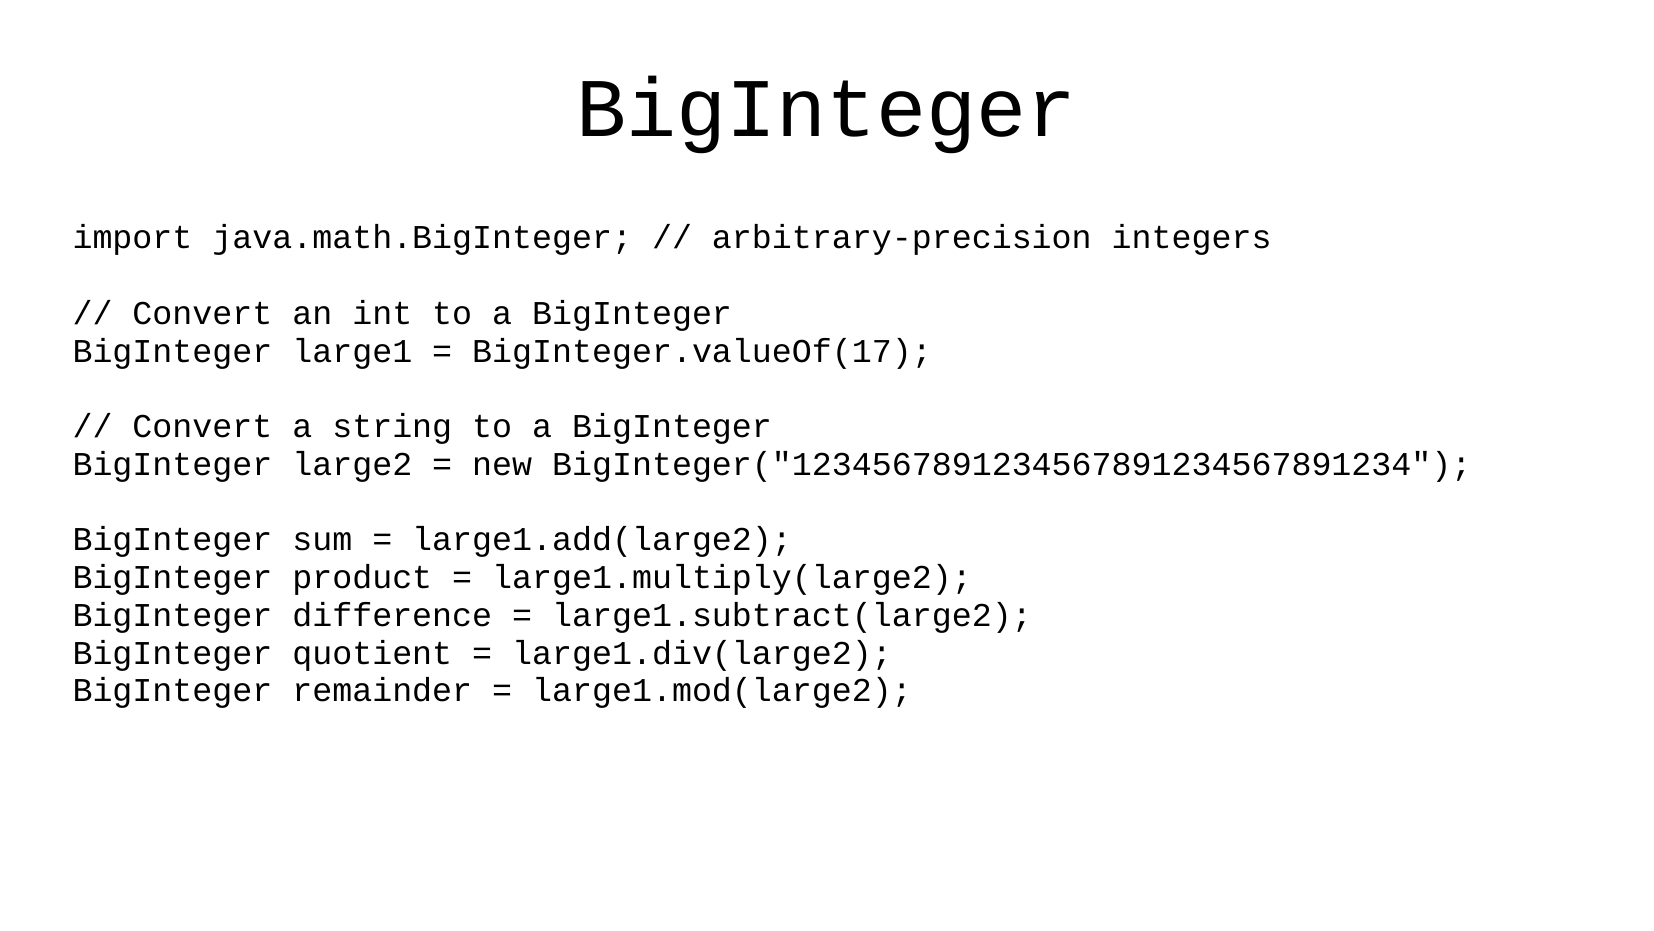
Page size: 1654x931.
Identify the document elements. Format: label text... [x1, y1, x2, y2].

title BigInteger [82, 37, 1571, 193]
text_box import java.math.BigInteger; // arbitrary-precision integers // Convert an int to a BigInteger BigInteger large1 = BigInteger.valueOf(17); // Convert a string to a BigInteger BigInteger large2 = new BigInteger("1234567891234567891234567891234"); BigInteger sum = large1.add(large2); BigInteger product = large1.multiply(large2); BigInteger difference = large1.subtract(large2); BigInteger quotient = large1.div(large2); BigInteger remainder = large1.mod(large2); [57, 213, 1488, 720]
